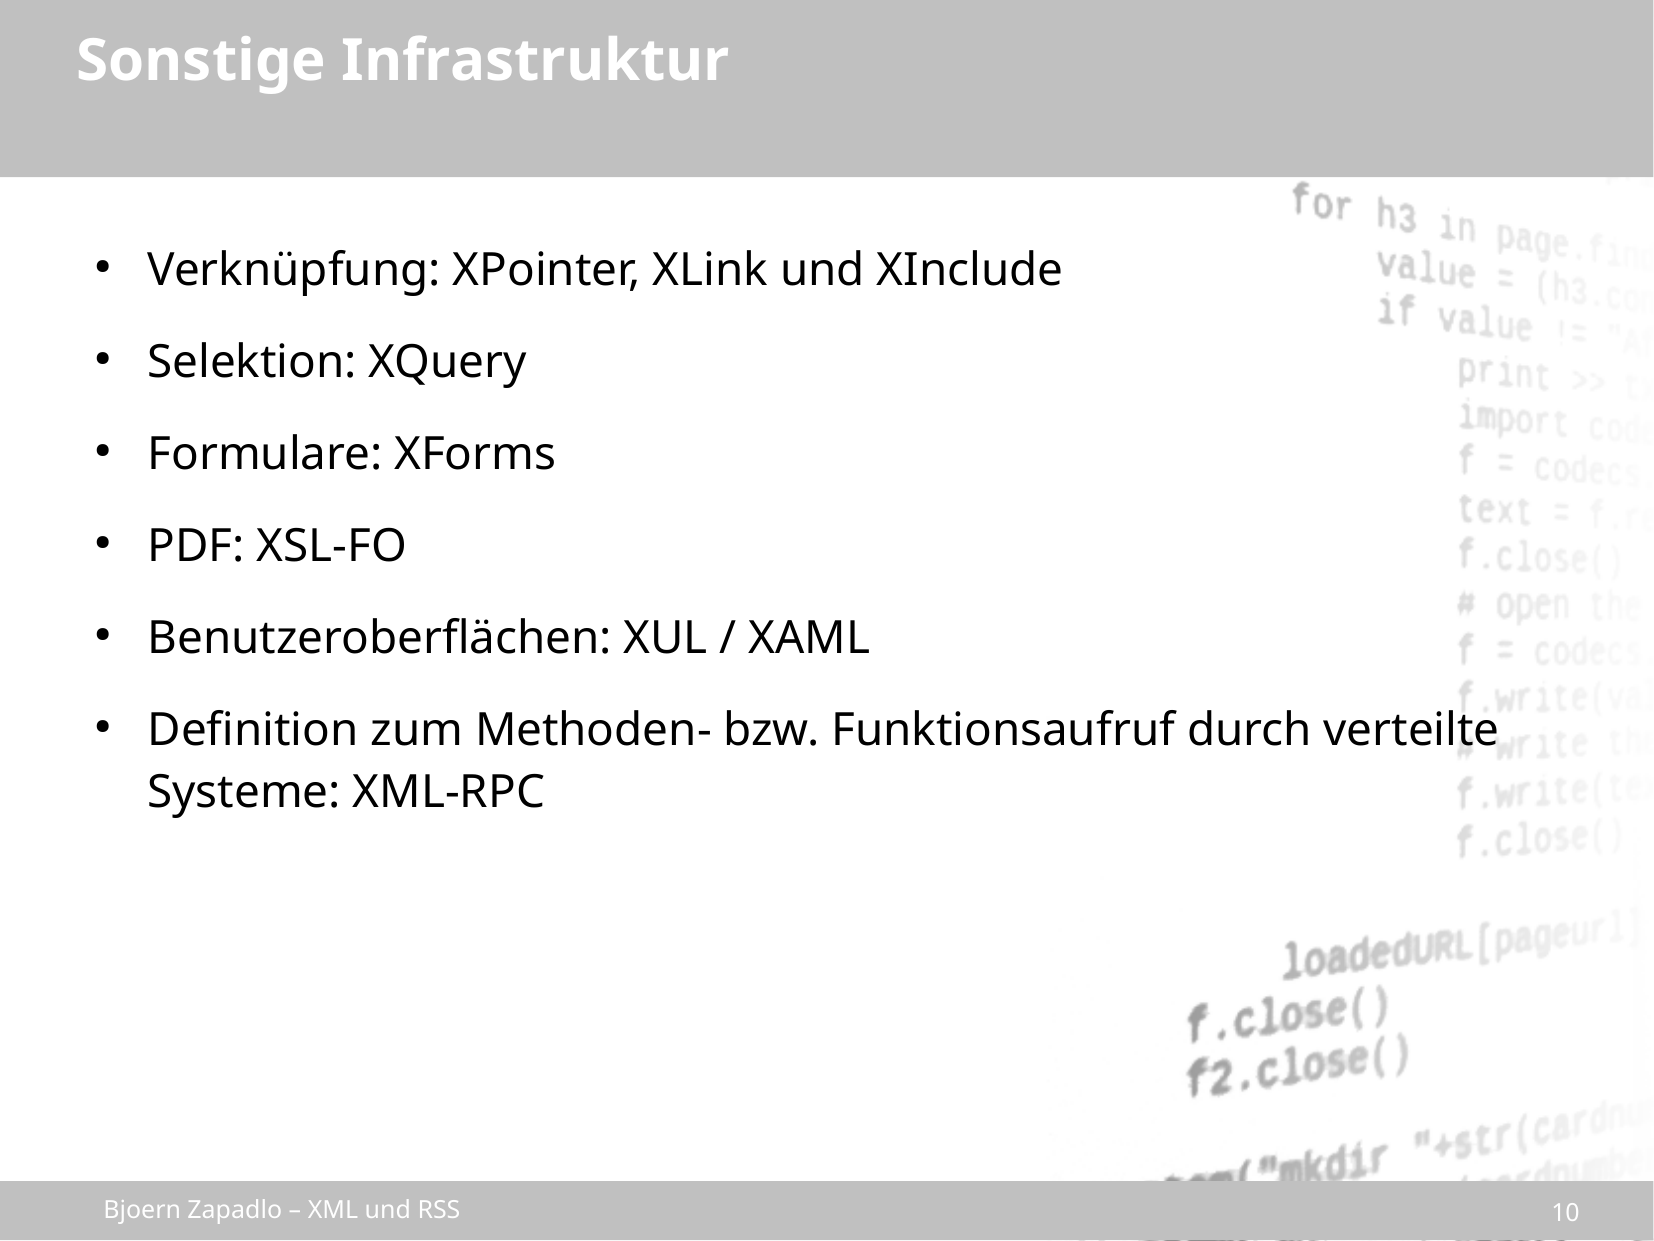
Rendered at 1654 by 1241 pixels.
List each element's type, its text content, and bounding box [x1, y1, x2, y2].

title Sonstige Infrastruktur [76, 17, 1565, 178]
picture [0, 178, 1654, 1181]
list Verknüpfung: XPointer, XLink und XInclude Selektion: XQuery Formulare: XForms PDF: XSL-FO Benutzeroberflächen: XUL / XAML Definition zum Methoden- bzw. Funktionsaufruf durch verteilte Systeme: XML-RPC [76, 236, 1566, 1041]
